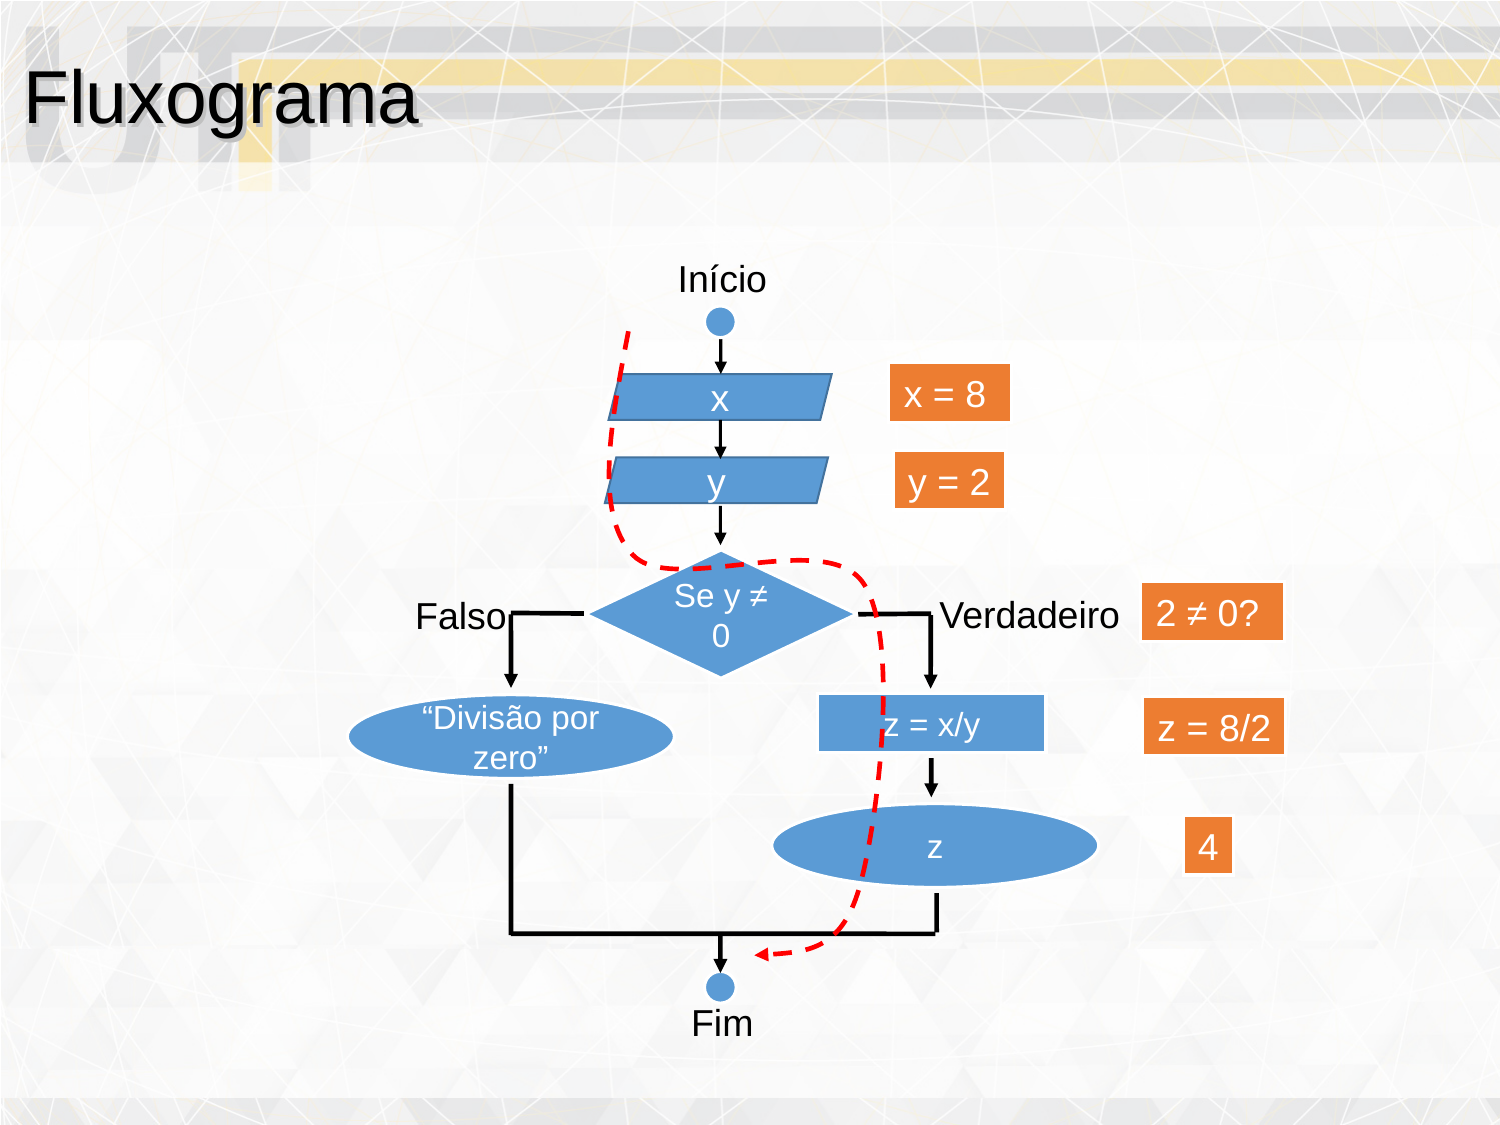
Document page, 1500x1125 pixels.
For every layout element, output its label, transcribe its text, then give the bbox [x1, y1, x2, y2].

text_box Início [662, 247, 782, 308]
text_box Verdadeiro [924, 583, 1135, 644]
text_box “Divisão por zero” [347, 694, 675, 779]
text_box y [604, 494, 608, 504]
text_box x [608, 374, 832, 420]
text_box z [771, 803, 1099, 888]
text_box [704, 305, 737, 338]
text_box 4 [1183, 815, 1234, 875]
text_box Falso [400, 584, 522, 645]
text_box x = 8 [888, 362, 1012, 423]
text_box [704, 971, 737, 992]
text_box z = x/y [817, 693, 1047, 753]
text_box y = 2 [893, 450, 1006, 511]
text_box z = 8/2 [1142, 696, 1286, 756]
text_box Fim [676, 992, 769, 1052]
title Fluxograma [23, 18, 1489, 178]
table_cell F [1, 1, 1500, 1125]
text_box y [607, 457, 829, 504]
text_box Se y ≠ 0 [585, 549, 857, 679]
text_box 2 ≠ 0? [1140, 581, 1285, 642]
